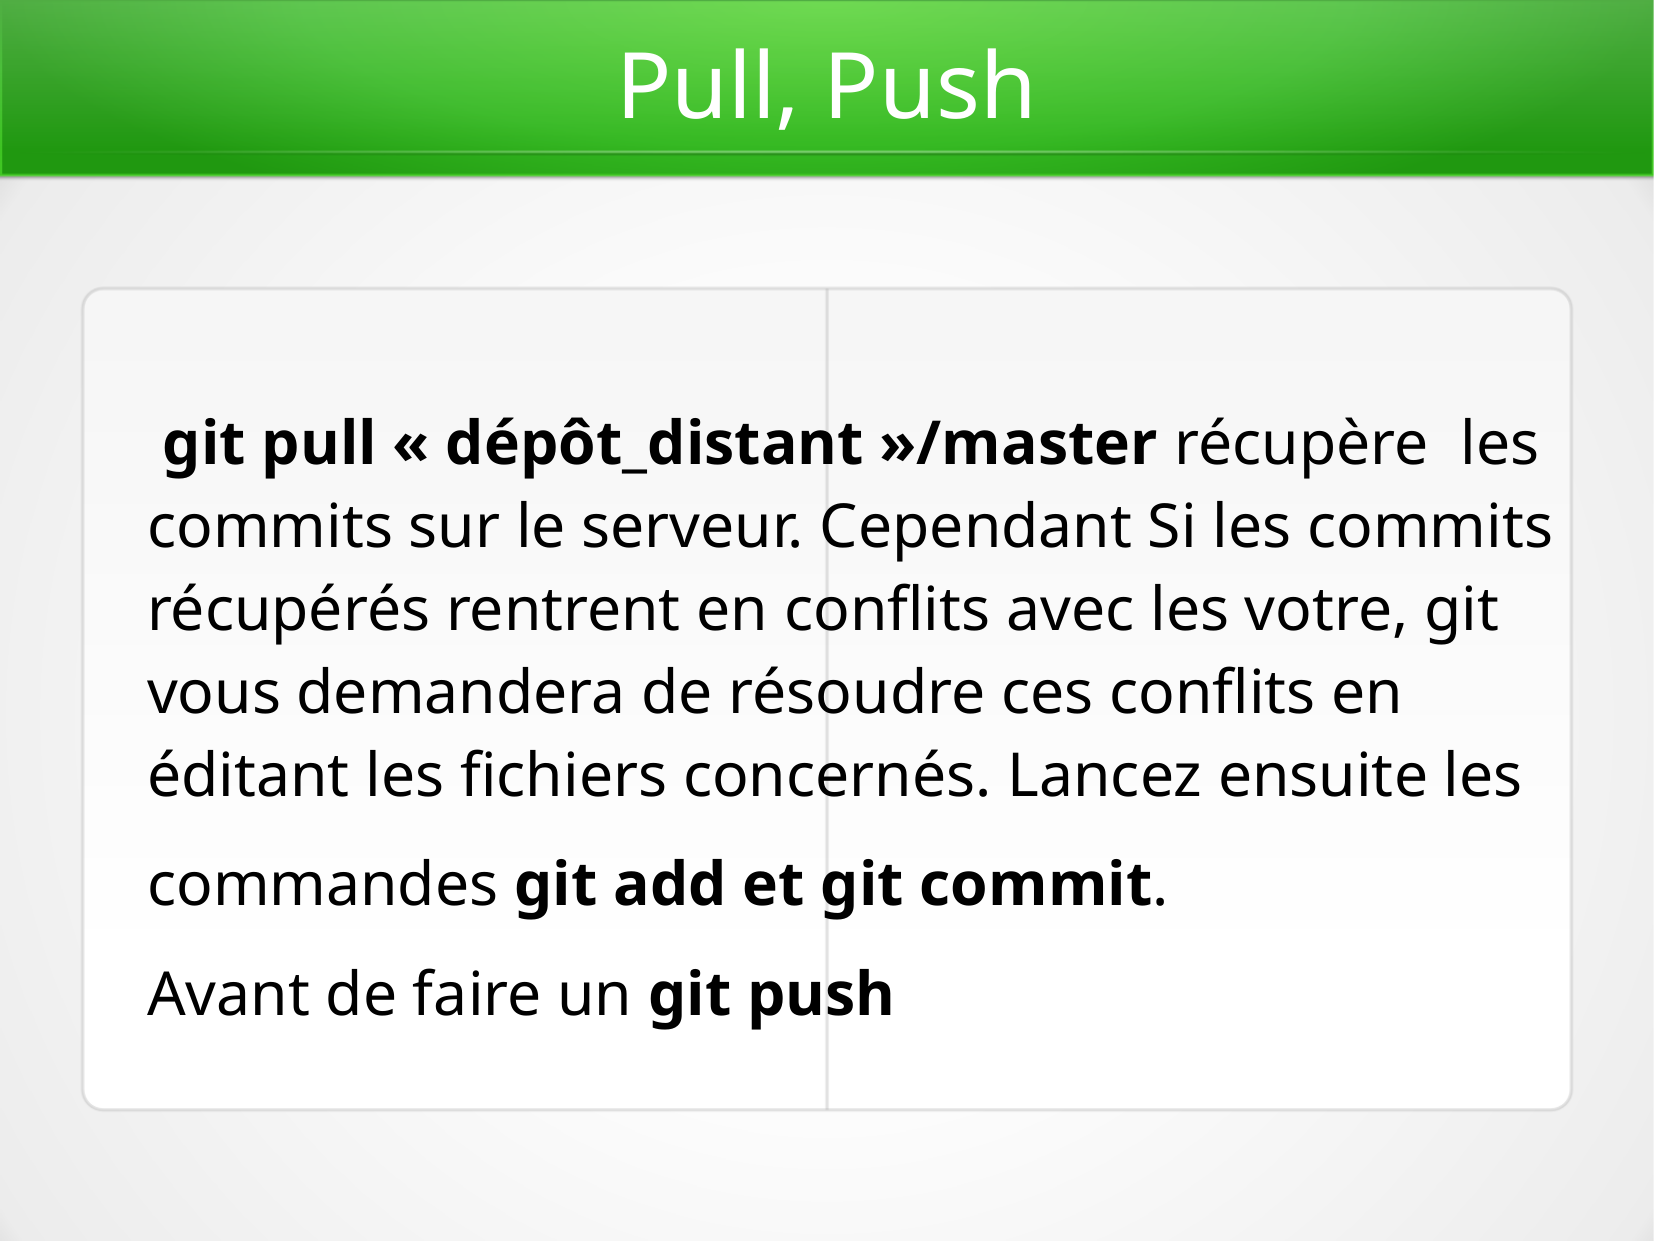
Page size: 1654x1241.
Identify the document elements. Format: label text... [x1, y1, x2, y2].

list git pull « dépôt_distant »/master récupère les commits sur le serveur. Cependant Si les commits récupérés rentrent en conflits avec les votre, git vous demandera de résoudre ces conflits en éditant les fichiers concernés. Lancez ensuite les commandes git add et git commit. Avant de faire un git push [82, 290, 1560, 1111]
picture [0, 0, 1654, 1241]
title Pull, Push [82, 11, 1571, 154]
